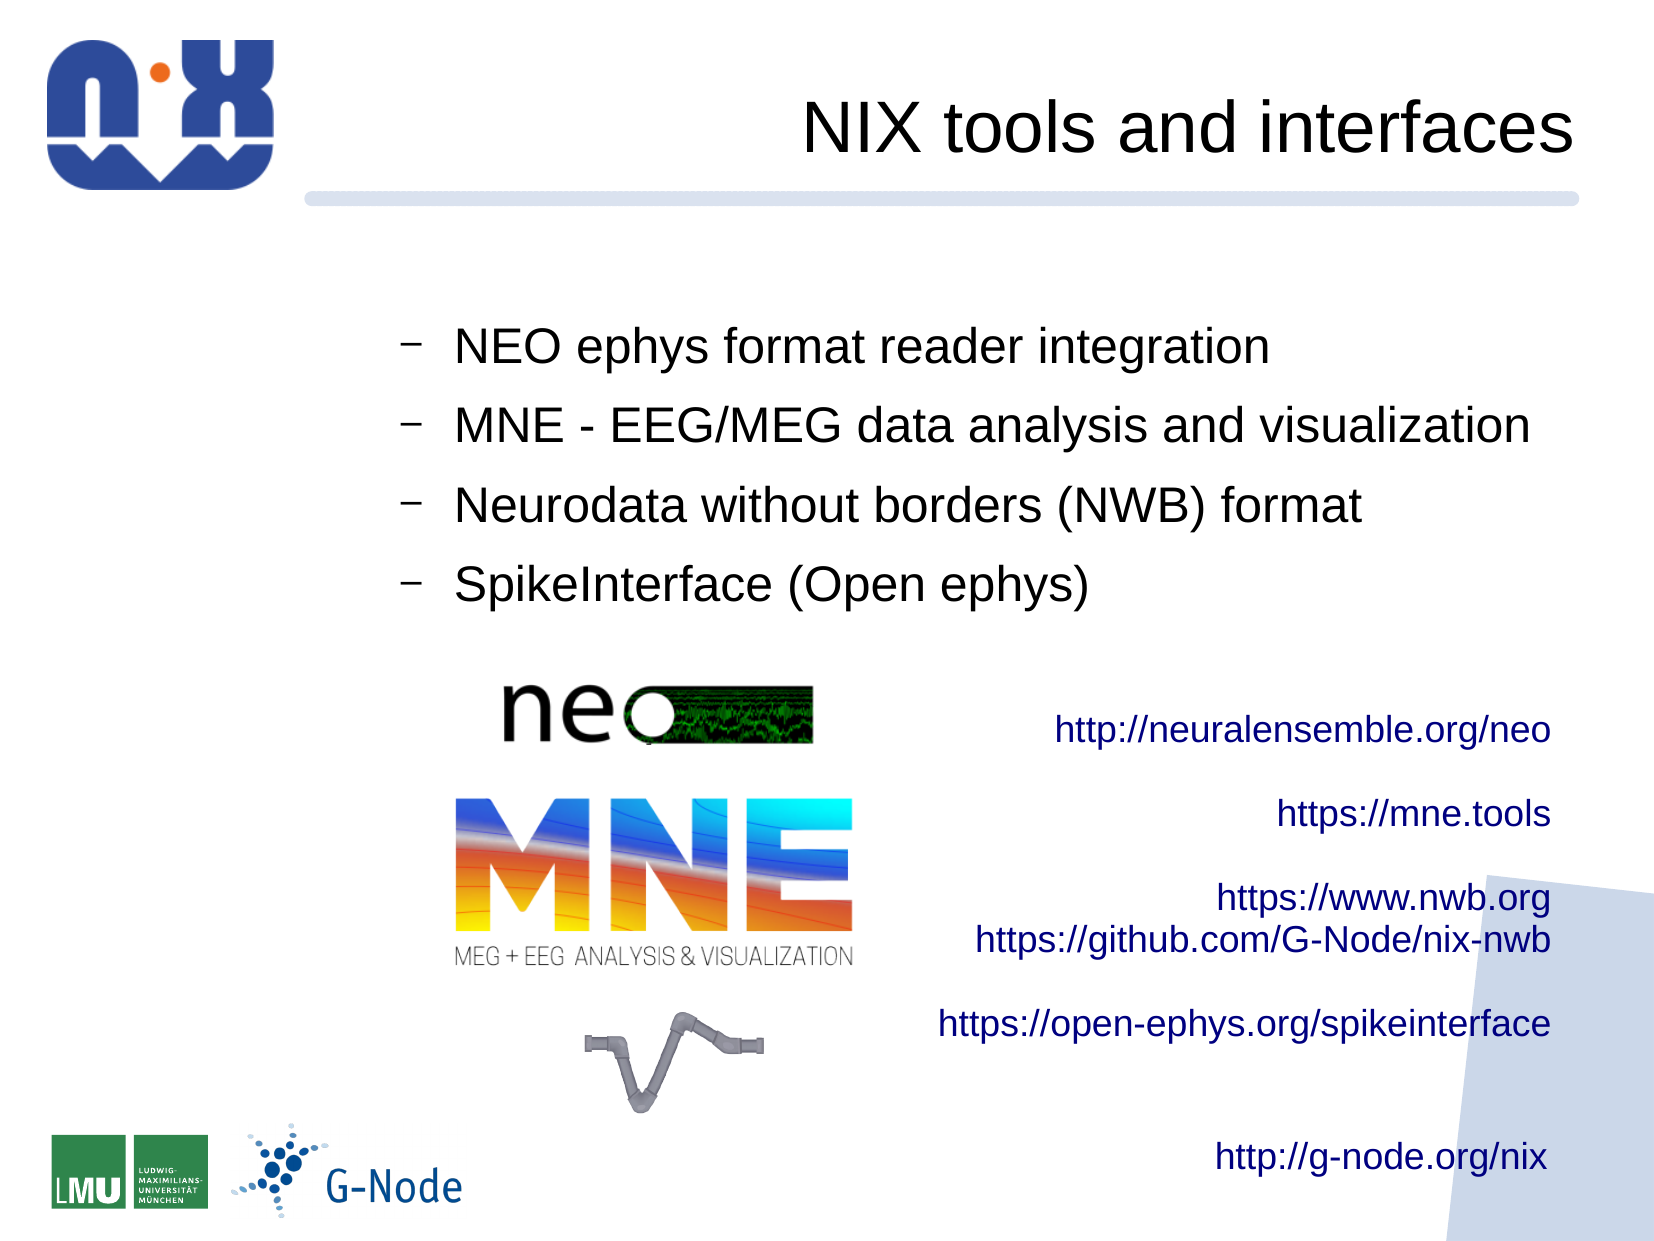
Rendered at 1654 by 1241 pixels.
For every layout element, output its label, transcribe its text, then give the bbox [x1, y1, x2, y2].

picture [503, 684, 814, 745]
list NEO ephys format reader integration MNE - EEG/MEG data analysis and visualization Neurodata without borders (NWB) format SpikeInterface (Open ephys) [312, 318, 1595, 646]
text_box NIX tools and interfaces [87, 30, 1576, 226]
text_box http://g-node.org/nix [1200, 1128, 1576, 1189]
text_box http://neuralensemble.org/neo https://mne.tools https://www.nwb.org https://github.com/G-Node/nix-nwb https://open-ephys.org/spikeinterface [891, 701, 1567, 1052]
picture [230, 1123, 467, 1219]
picture [47, 40, 274, 190]
picture [450, 755, 856, 1146]
